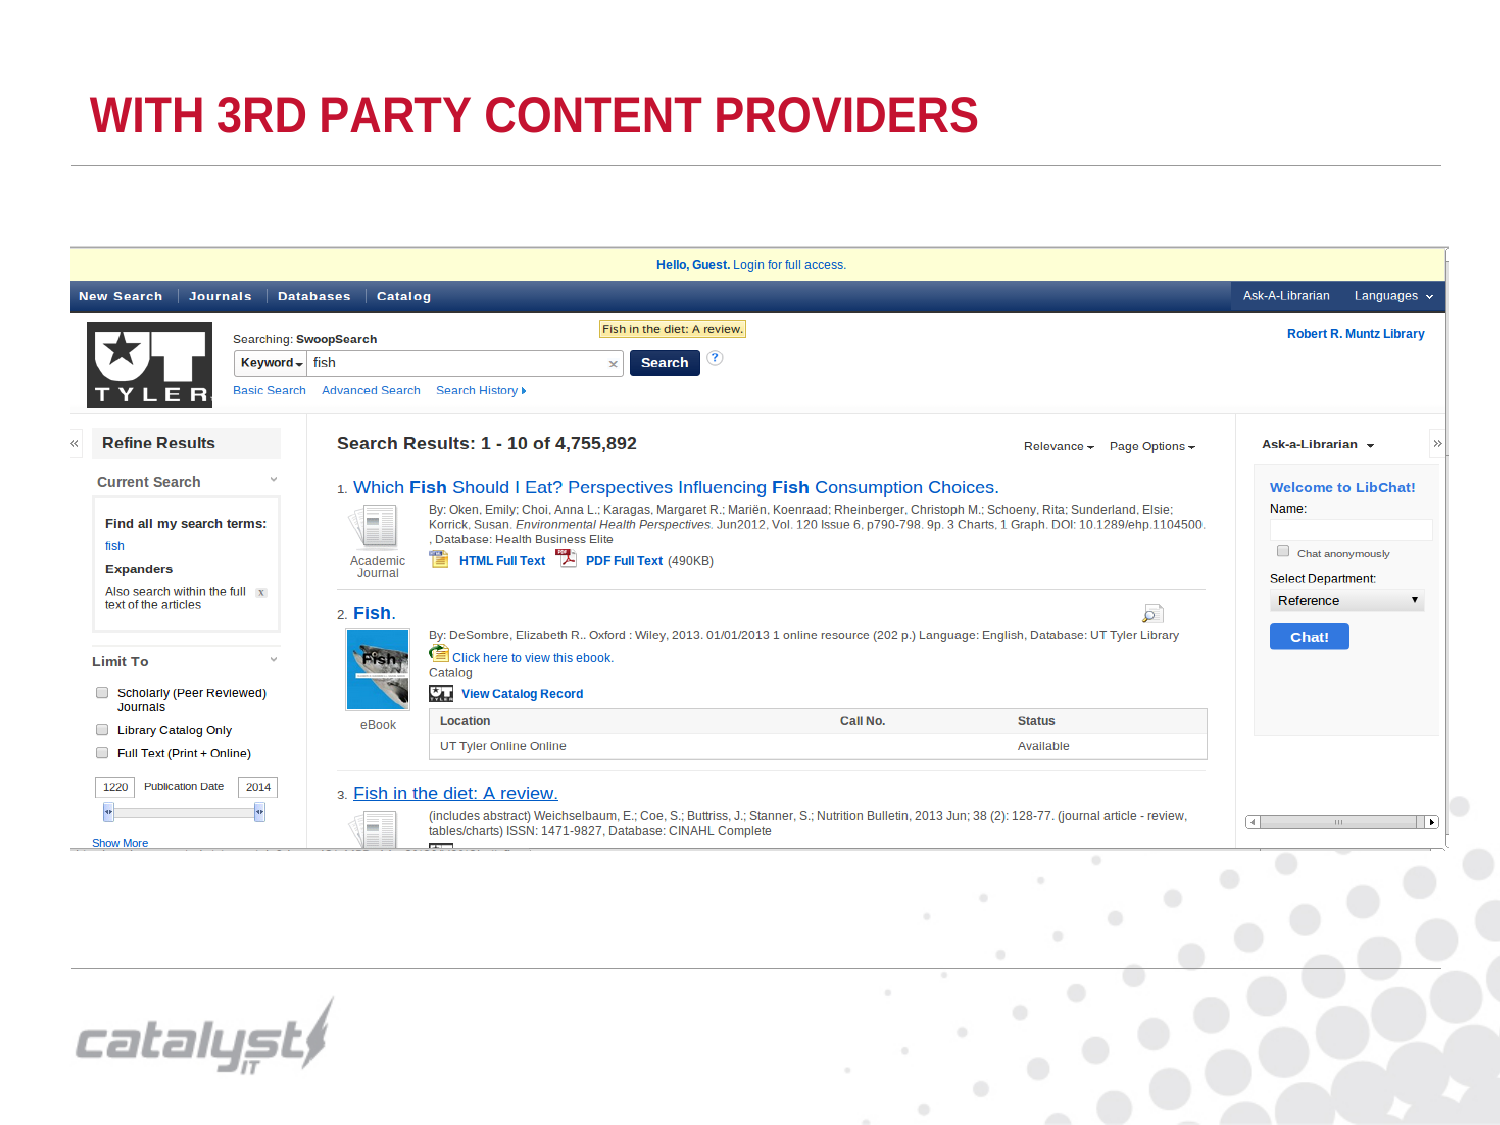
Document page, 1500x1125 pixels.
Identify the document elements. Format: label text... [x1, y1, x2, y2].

picture [0, 0, 1500, 1125]
title WITH 3RD PARTY CONTENT PROVIDERS [75, 59, 1425, 166]
